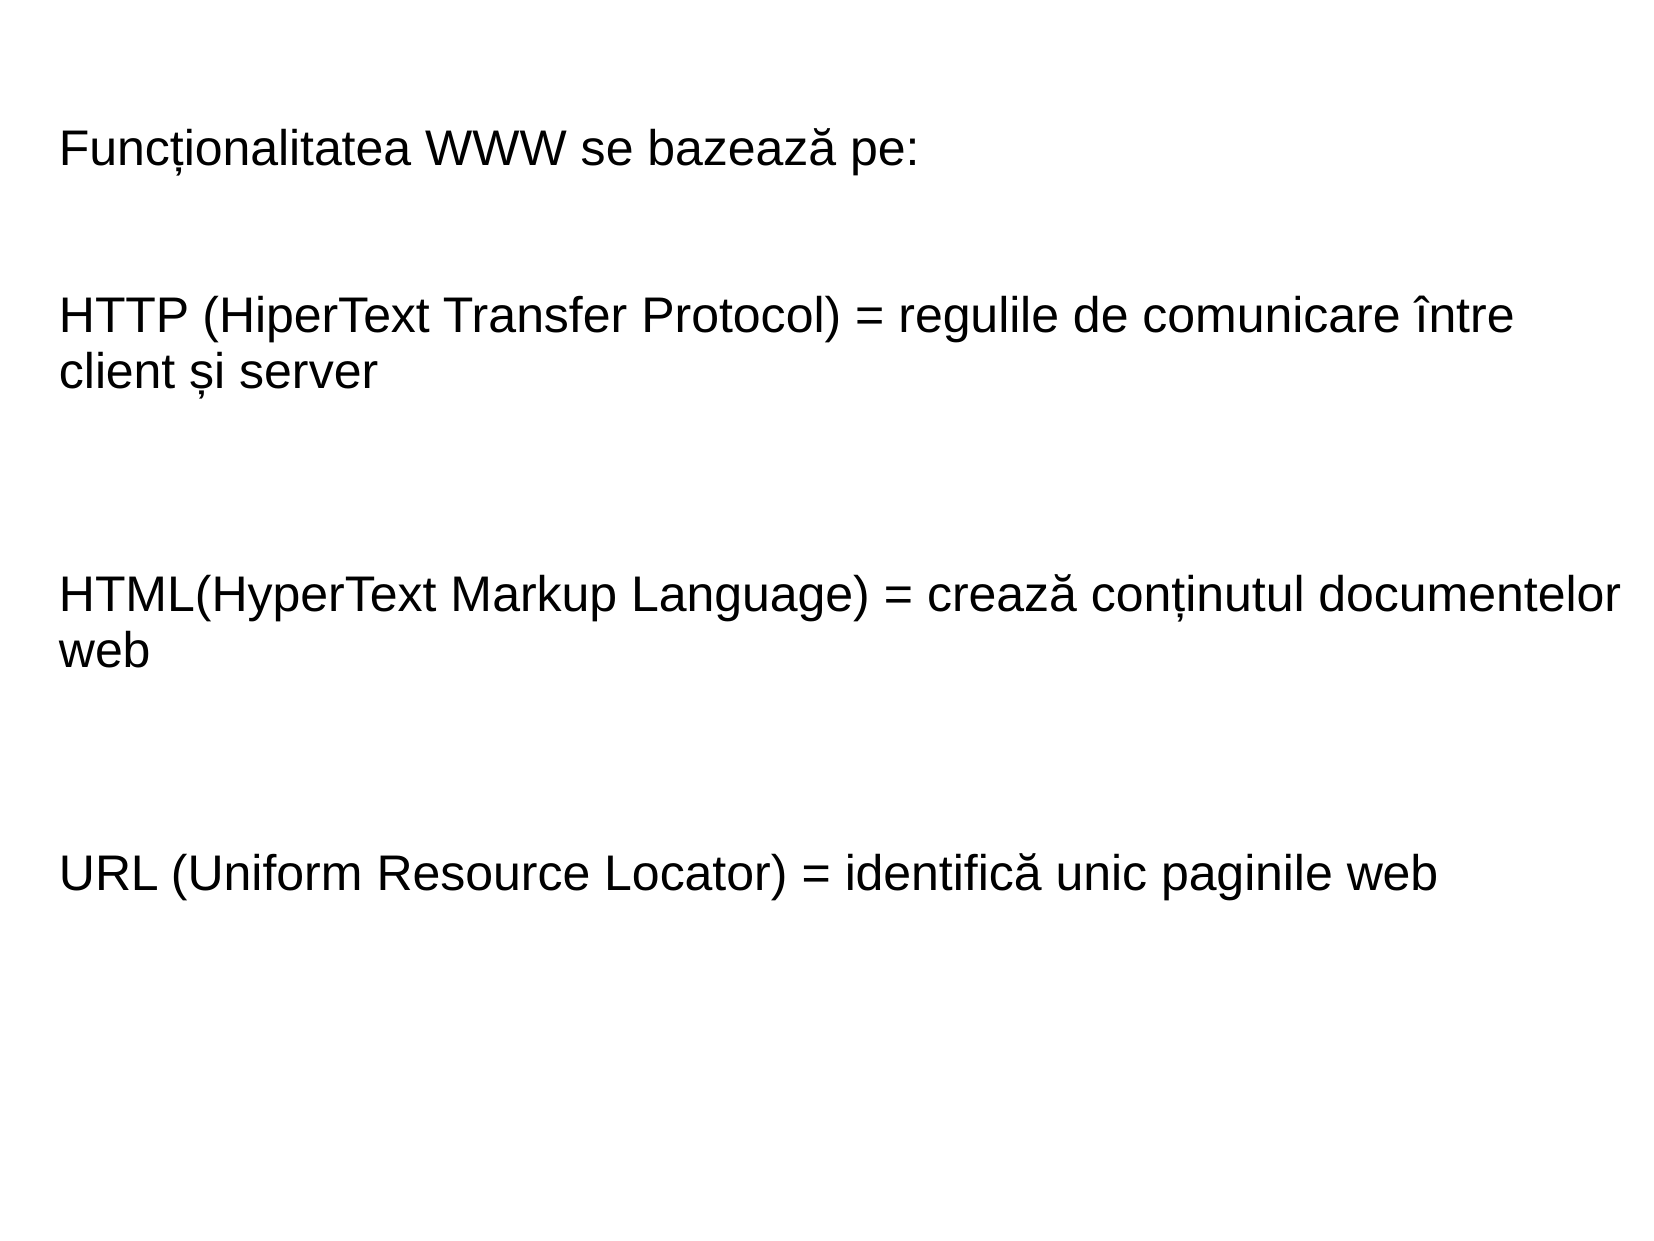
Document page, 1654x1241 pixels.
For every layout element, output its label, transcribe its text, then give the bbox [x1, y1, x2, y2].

title Funcționalitatea WWW se bazează pe: HTTP (HiperText Transfer Protocol) = regulile de comunicare între client și server HTML(HyperText Markup Language) = crează conținutul documentelor web URL (Uniform Resource Locator) = identifică unic paginile web [23, 120, 1630, 1099]
